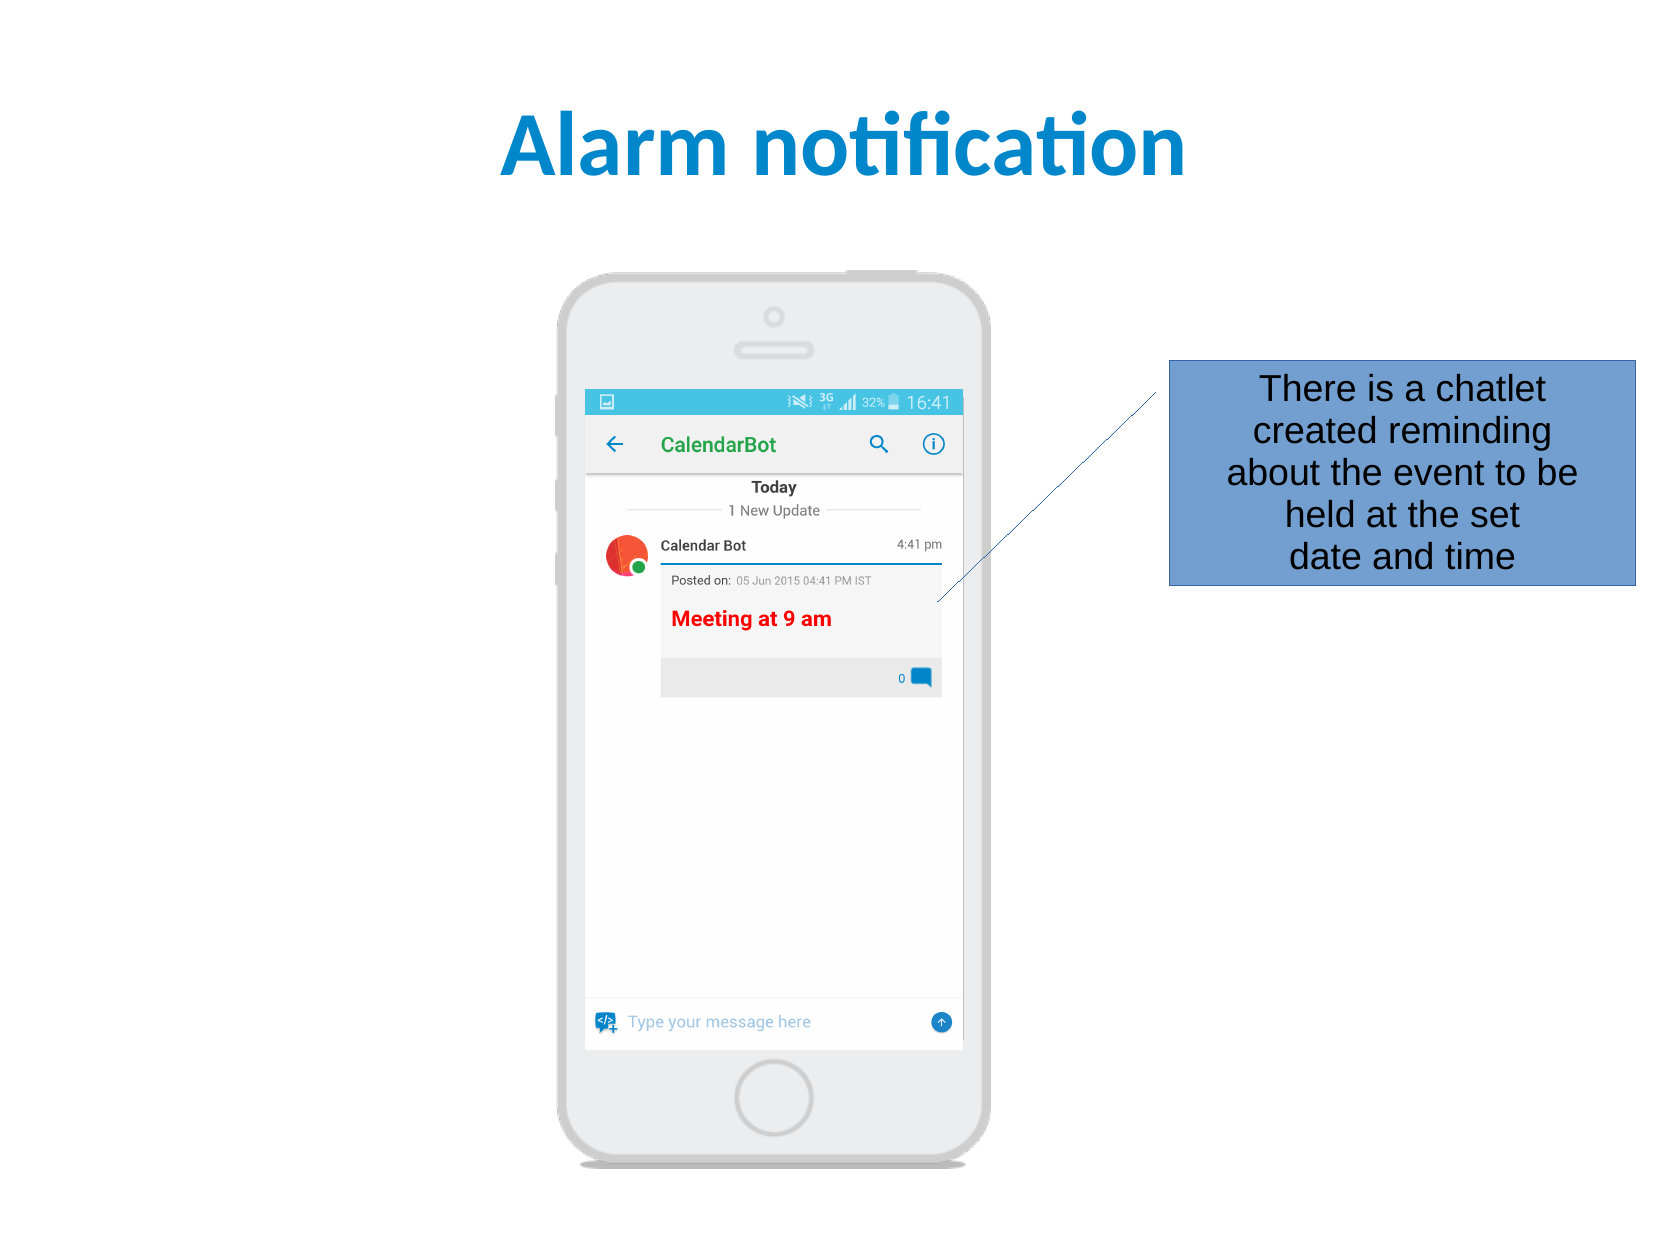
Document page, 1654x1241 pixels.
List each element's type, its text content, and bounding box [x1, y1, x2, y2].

text_box There is a chatlet created reminding about the event to be held at the set date and time [1170, 360, 1635, 585]
title Alarm notification [82, 49, 1571, 257]
picture [555, 270, 991, 1169]
